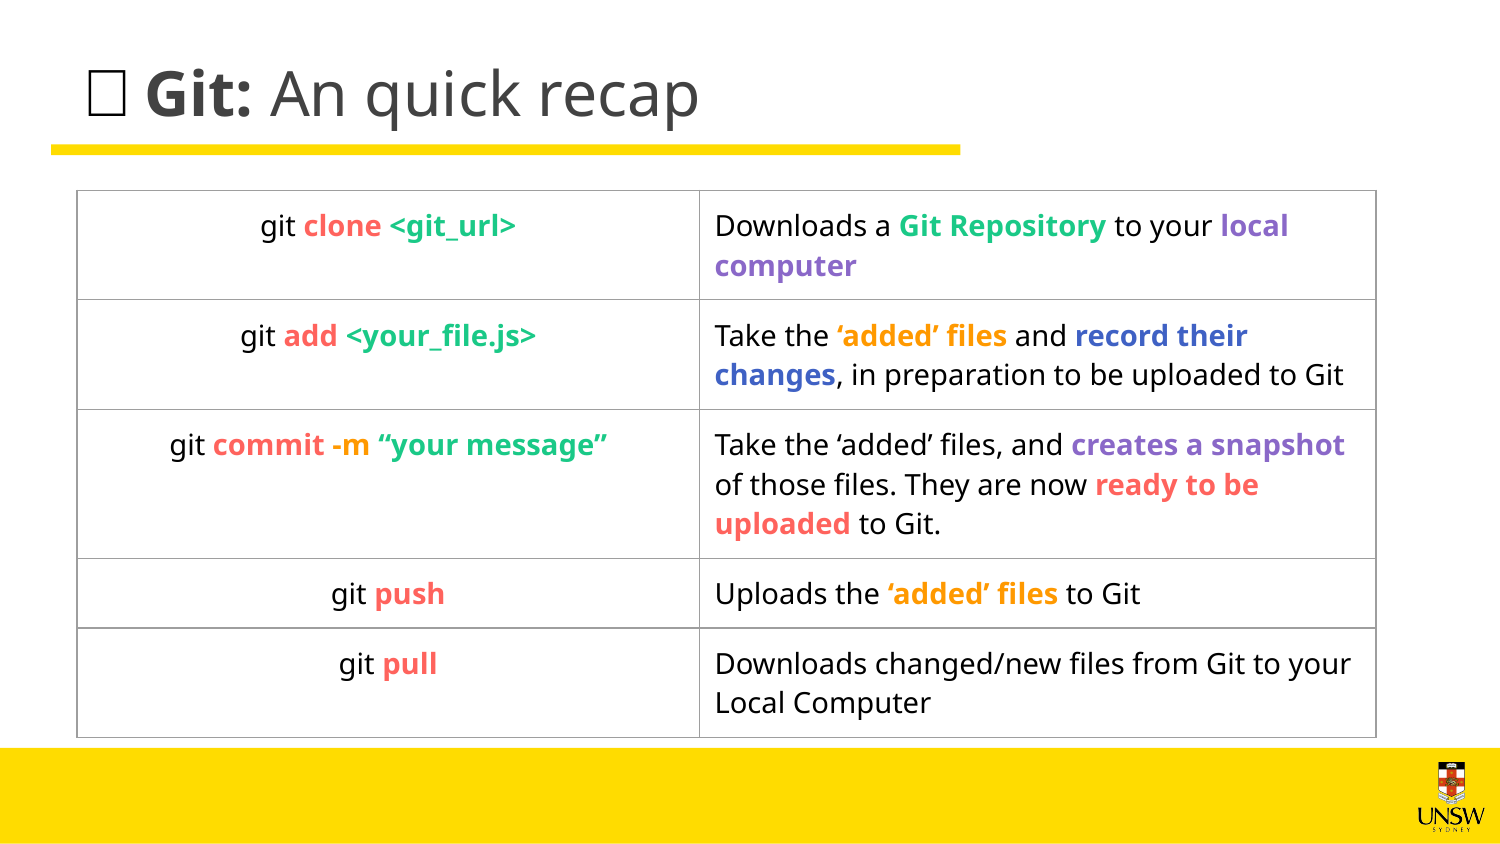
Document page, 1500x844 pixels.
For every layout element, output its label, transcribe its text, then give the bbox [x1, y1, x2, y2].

table_cell git commit -m “your message” [78, 410, 699, 558]
text_box 🌐 Git: An quick recap [51, 24, 1449, 145]
picture [1418, 762, 1485, 832]
table_cell Downloads changed/new files from Git to your Local Computer [700, 629, 1375, 737]
text_box [51, 144, 961, 156]
table_cell git add <your_file.js> [78, 300, 699, 409]
table_cell Take the ‘added’ files and record their changes, in preparation to be uploaded to Git [700, 300, 1375, 409]
table_header git clone <git_url> [78, 191, 699, 299]
table_header Downloads a Git Repository to your local computer [700, 191, 1375, 299]
table_cell git push [78, 559, 699, 627]
table_cell Uploads the ‘added’ files to Git [700, 559, 1375, 627]
table_cell Take the ‘added’ files, and creates a snapshot of those files. They are now ready to be uploaded to Git. [700, 410, 1375, 558]
table_cell git pull [78, 629, 699, 737]
